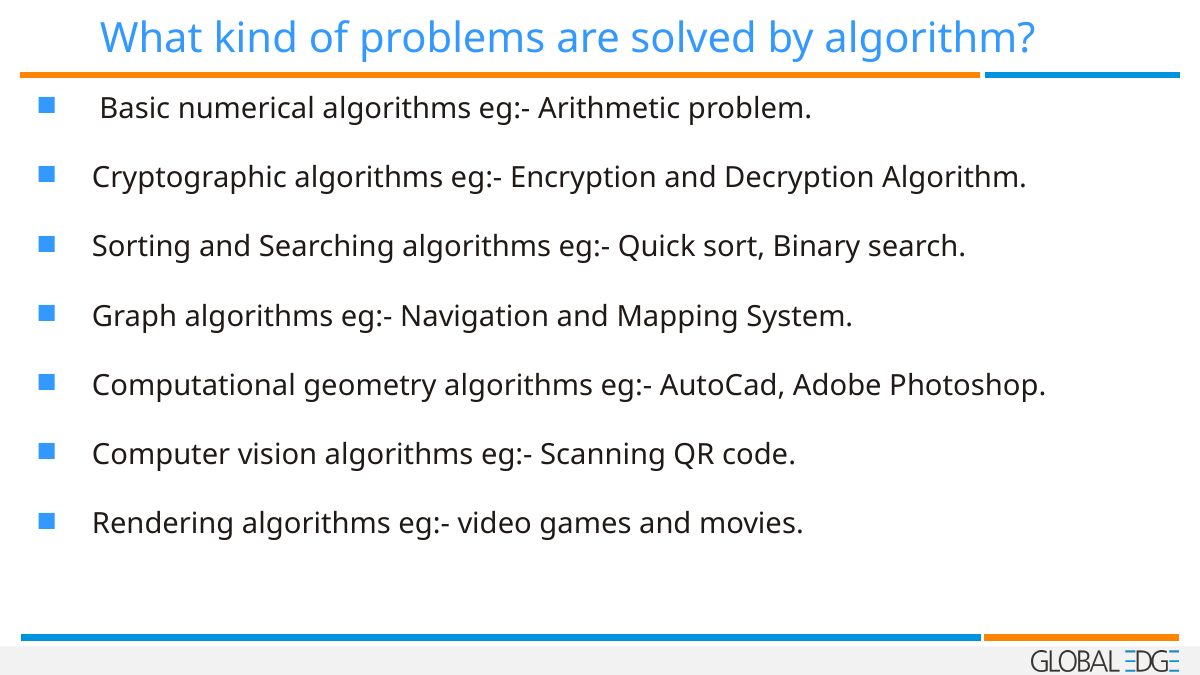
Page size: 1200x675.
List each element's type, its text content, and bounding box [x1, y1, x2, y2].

picture [1031, 650, 1179, 672]
list Basic numerical algorithms eg:- Arithmetic problem. Cryptographic algorithms eg:- Encryption and Decryption Algorithm. Sorting and Searching algorithms eg:- Quick sort, Binary search. Graph algorithms eg:- Navigation and Mapping System. Computational geometry algorithms eg:- AutoCad, Adobe Photoshop. Computer vision algorithms eg:- Scanning QR code. Rendering algorithms eg:- video games and movies. [21, 86, 1170, 615]
title What kind of problems are solved by algorithm? [12, 9, 1088, 63]
